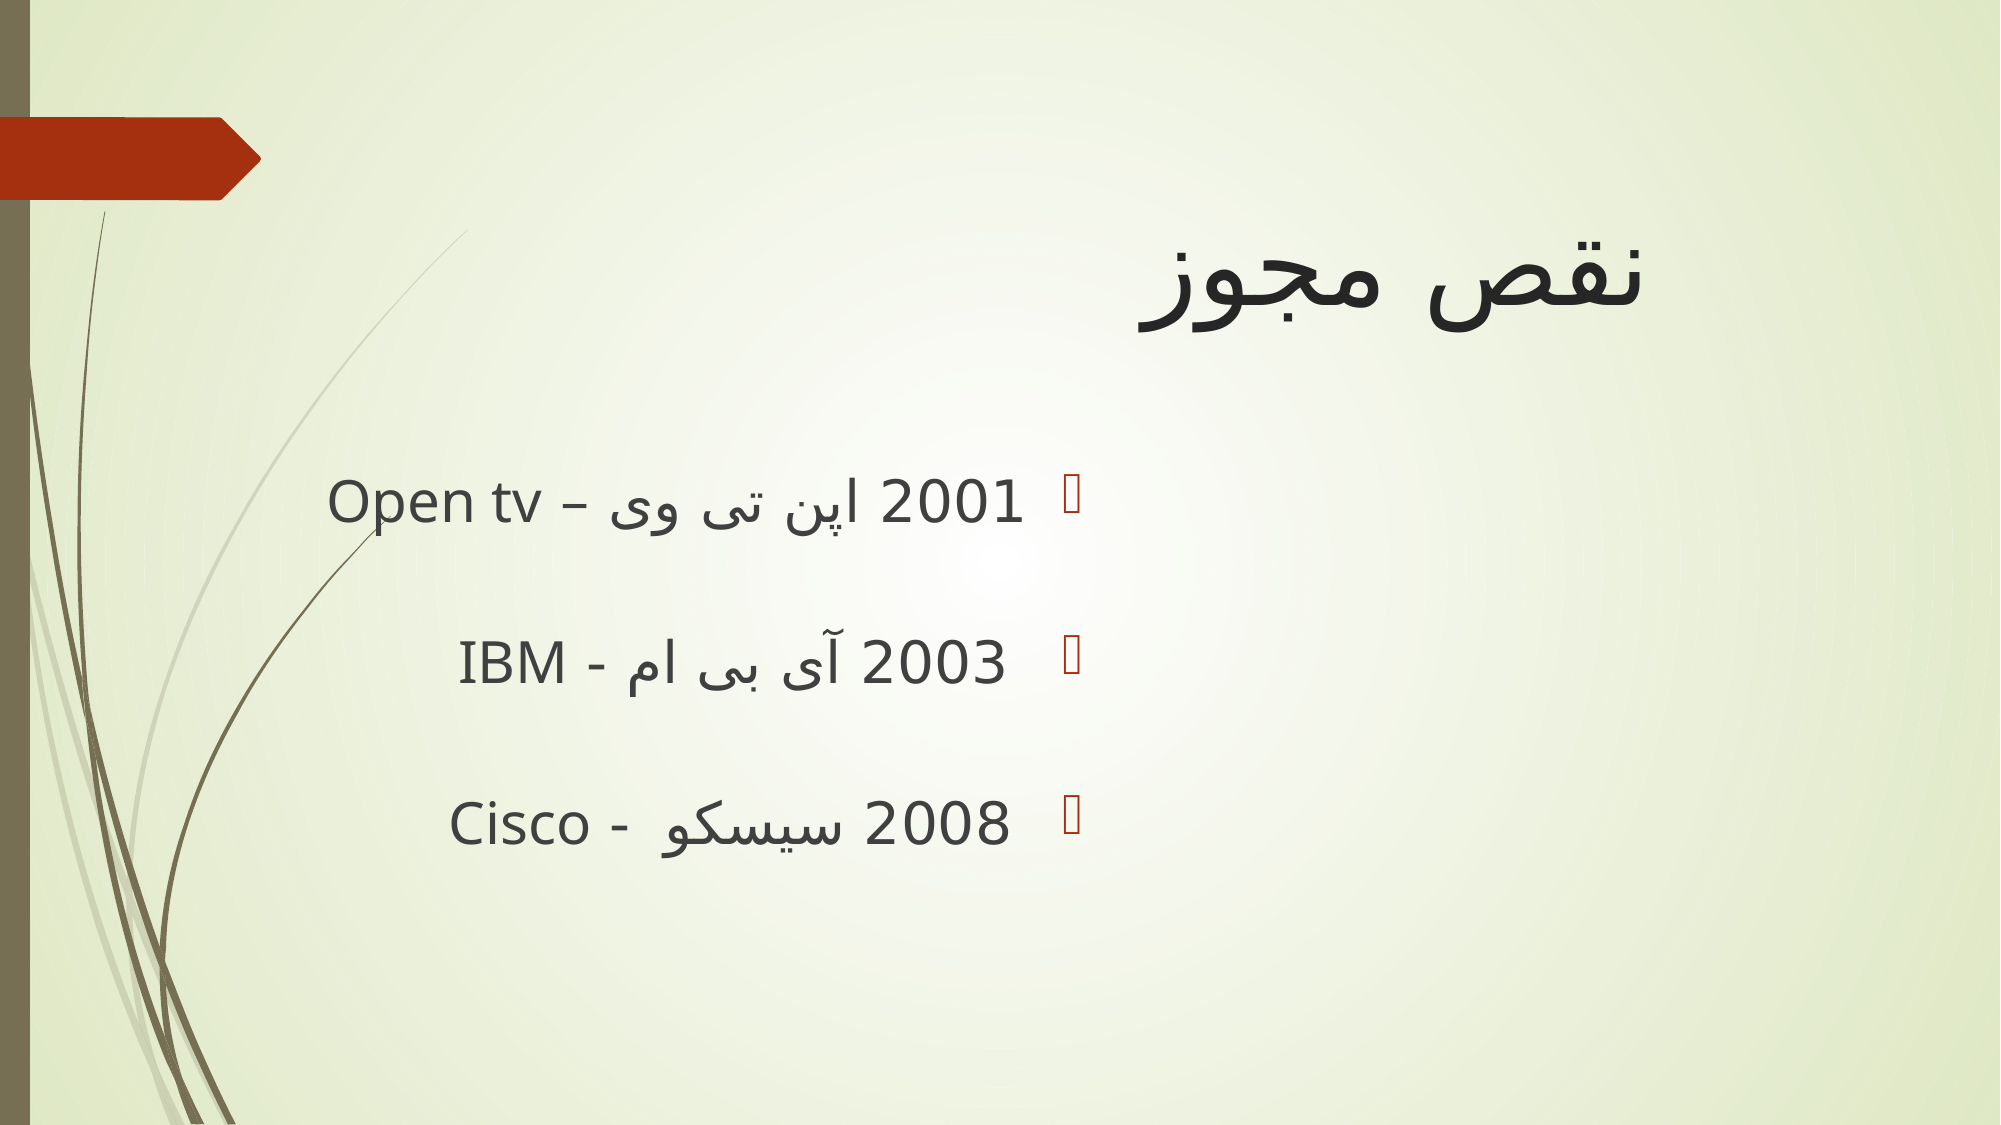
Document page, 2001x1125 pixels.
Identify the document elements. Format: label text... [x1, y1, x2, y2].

text_box نقص مجوز [919, 185, 1875, 355]
text_box 2001 اپن تی وی – Open tv 2003 آی بی ام - IBM 2008 سیسکو - Cisco [198, 354, 1380, 897]
